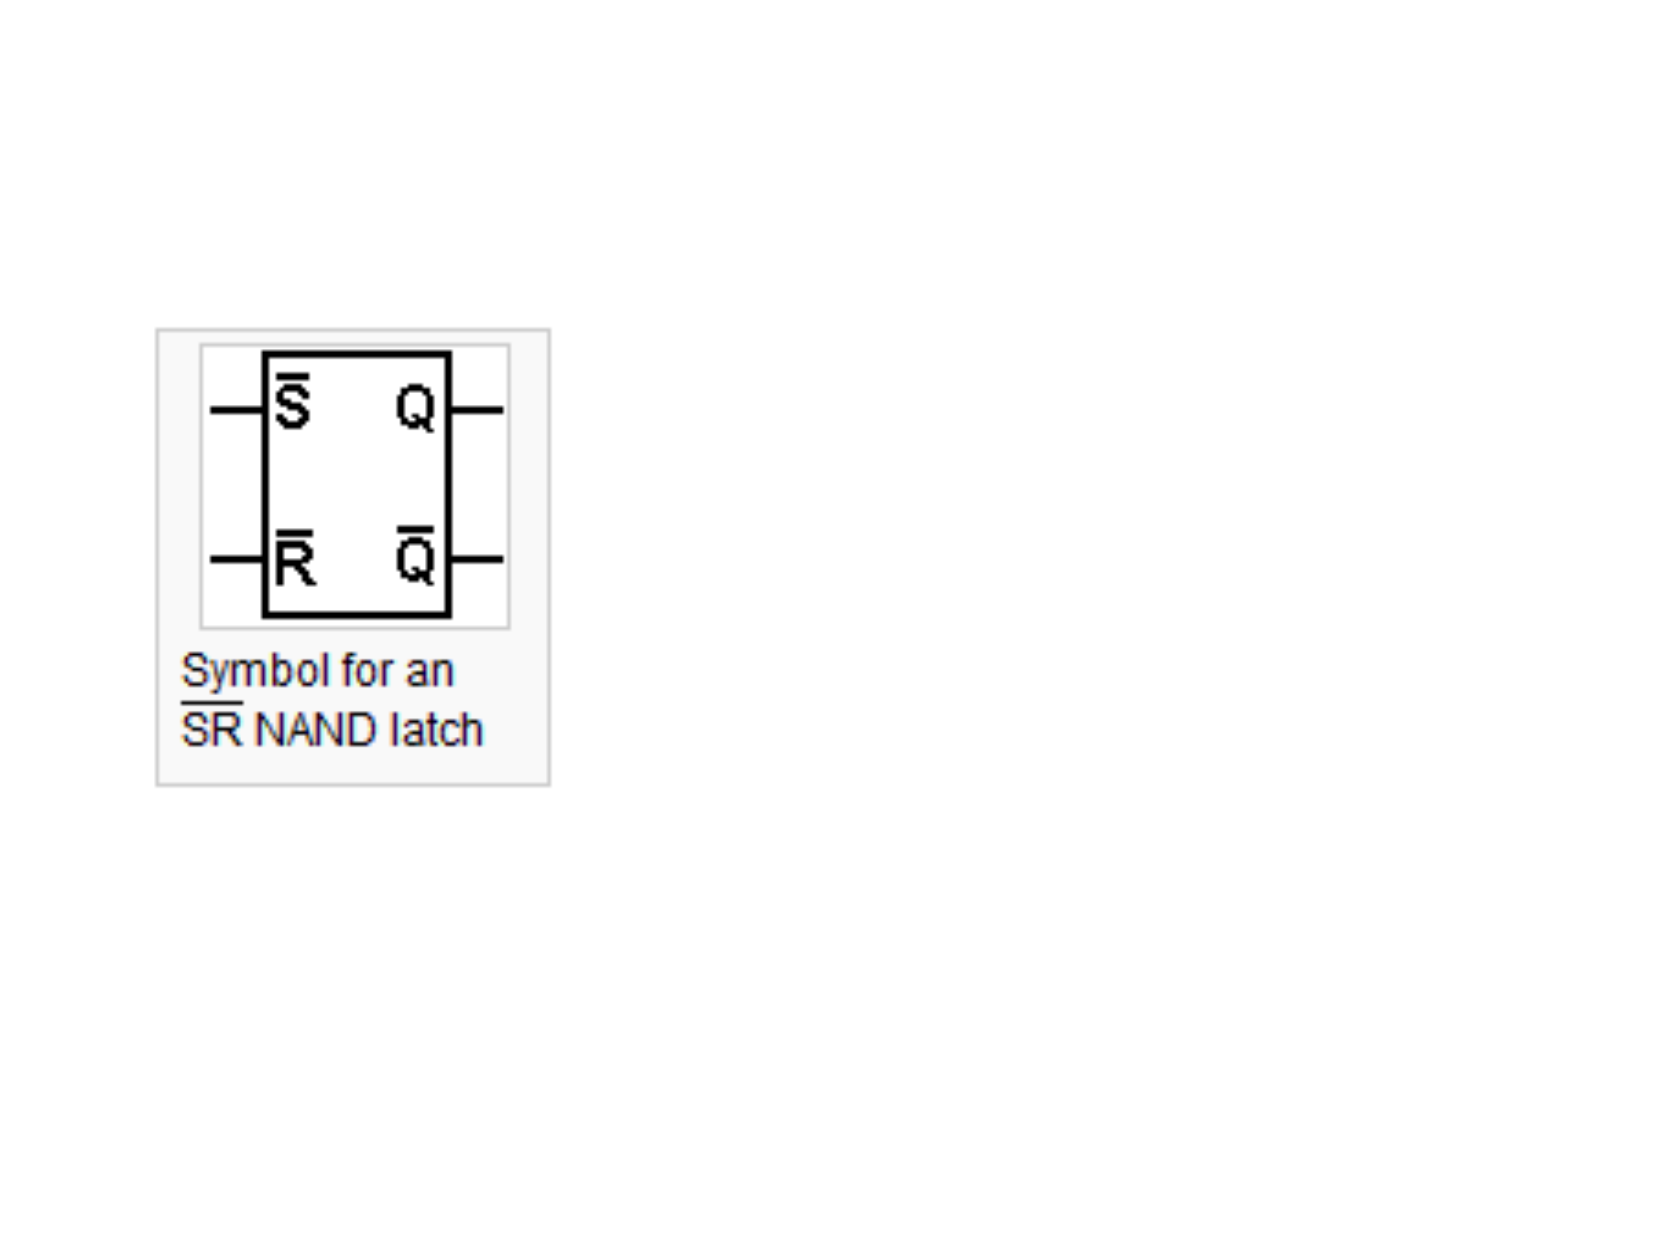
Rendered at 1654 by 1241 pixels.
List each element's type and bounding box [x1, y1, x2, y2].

picture [153, 322, 556, 792]
